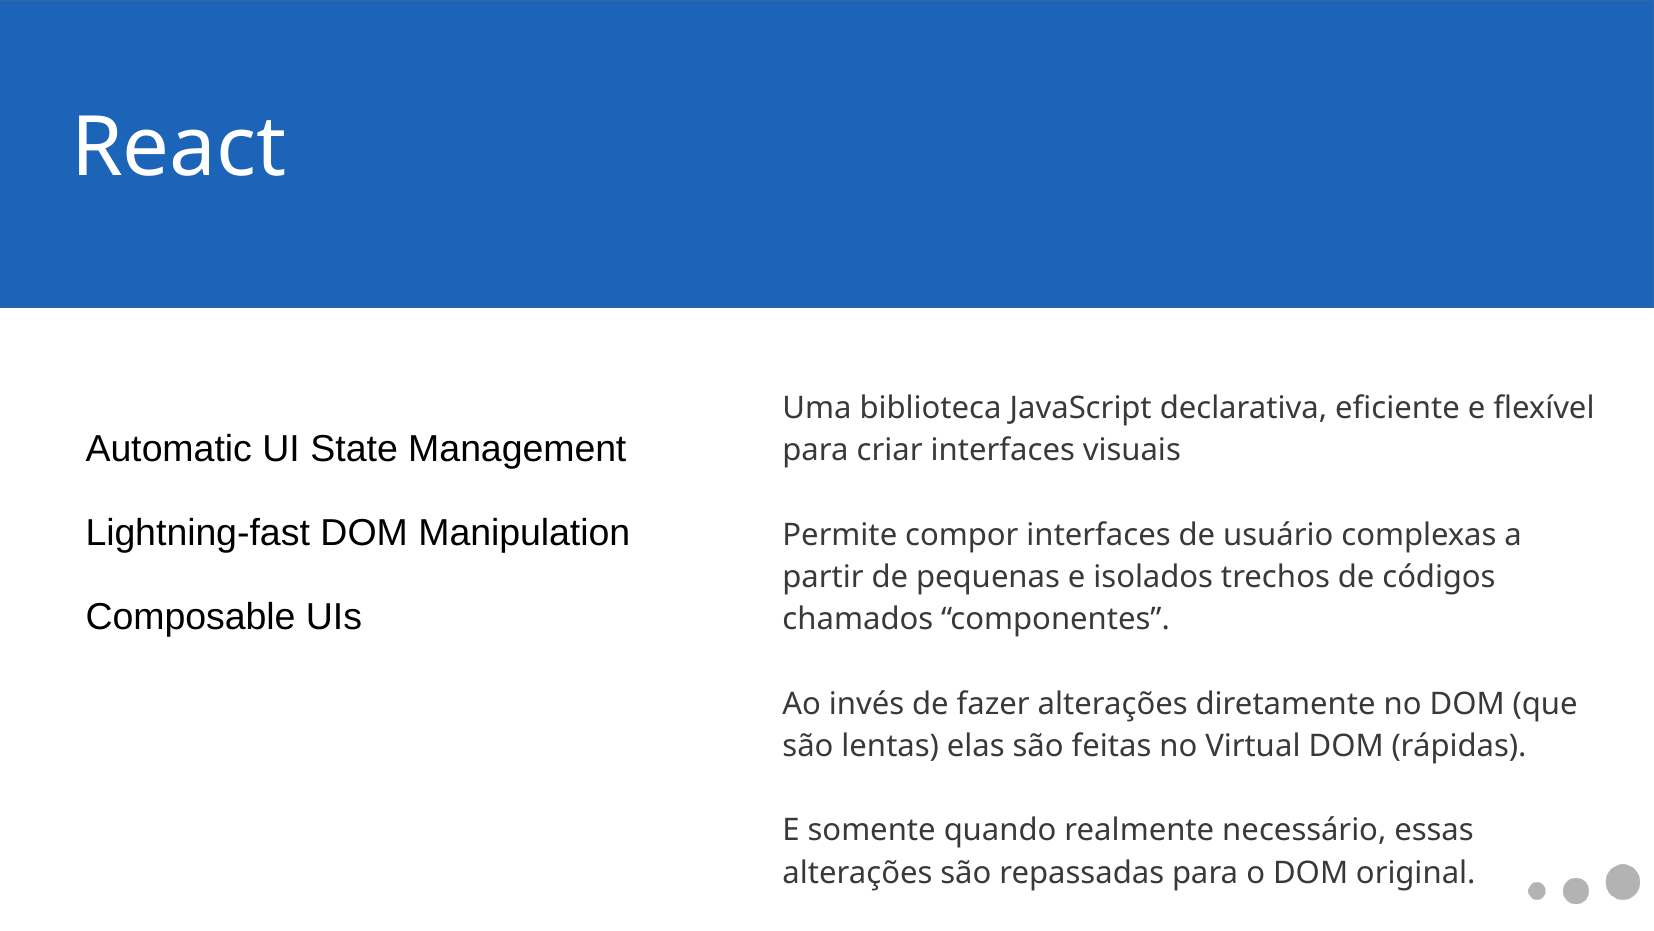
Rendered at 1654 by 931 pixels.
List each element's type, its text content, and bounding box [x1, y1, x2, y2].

text_box Automatic UI State Management Lightning-fast DOM Manipulation Composable UIs [70, 377, 674, 645]
text_box React [56, 84, 851, 180]
picture [1528, 864, 1640, 904]
text_box [0, 0, 1654, 308]
text_box Uma biblioteca JavaScript declarativa, eficiente e flexível para criar interfaces visuais Permite compor interfaces de usuário complexas a partir de pequenas e isolados trechos de códigos chamados “componentes”. Ao invés de fazer alterações diretamente no DOM (que são lentas) elas são feitas no Virtual DOM (rápidas). E somente quando realmente necessário, essas alterações são repassadas para o DOM original. [767, 377, 1620, 885]
